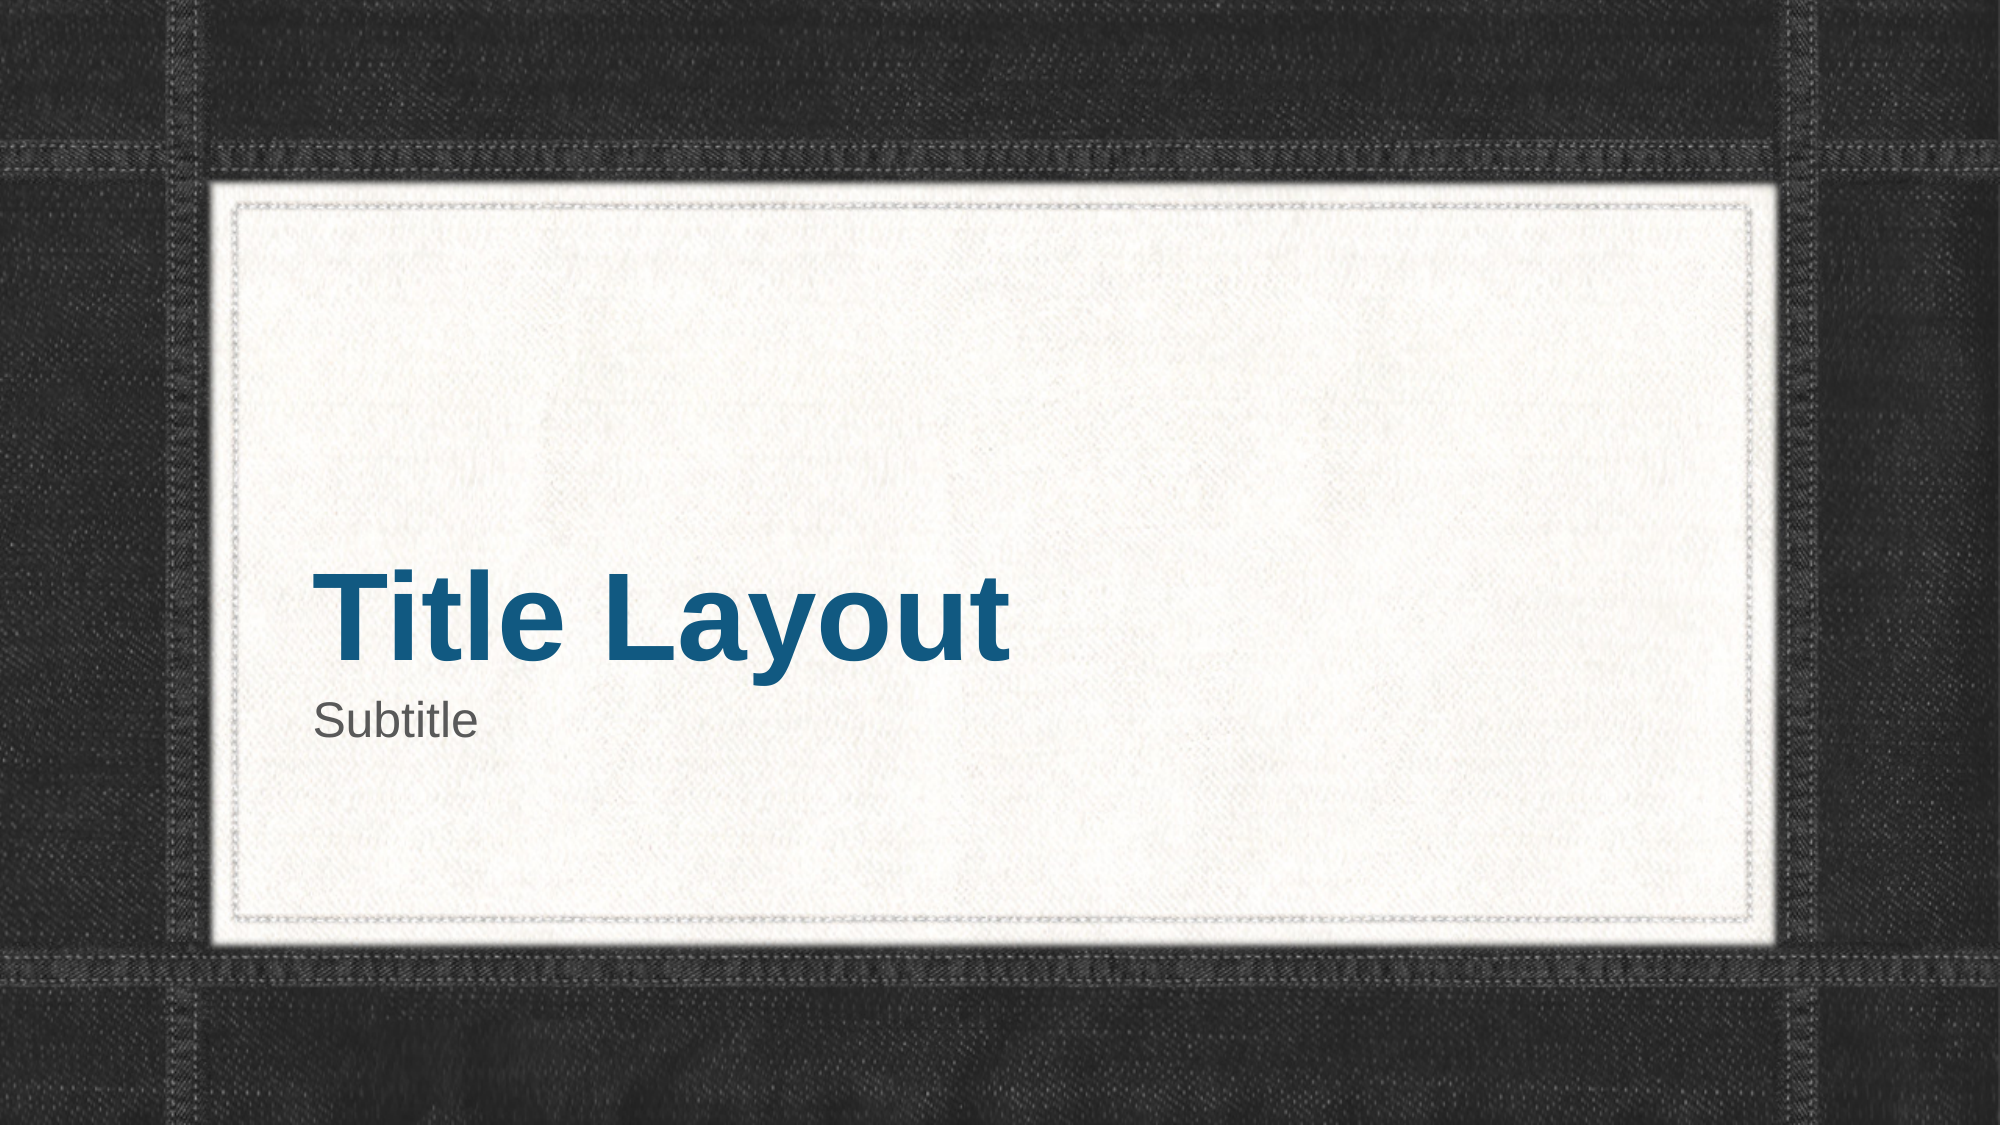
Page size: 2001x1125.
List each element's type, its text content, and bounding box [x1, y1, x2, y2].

picture [0, 0, 2000, 1125]
subtitle Subtitle [312, 687, 1688, 870]
title Title Layout [312, 240, 1688, 687]
